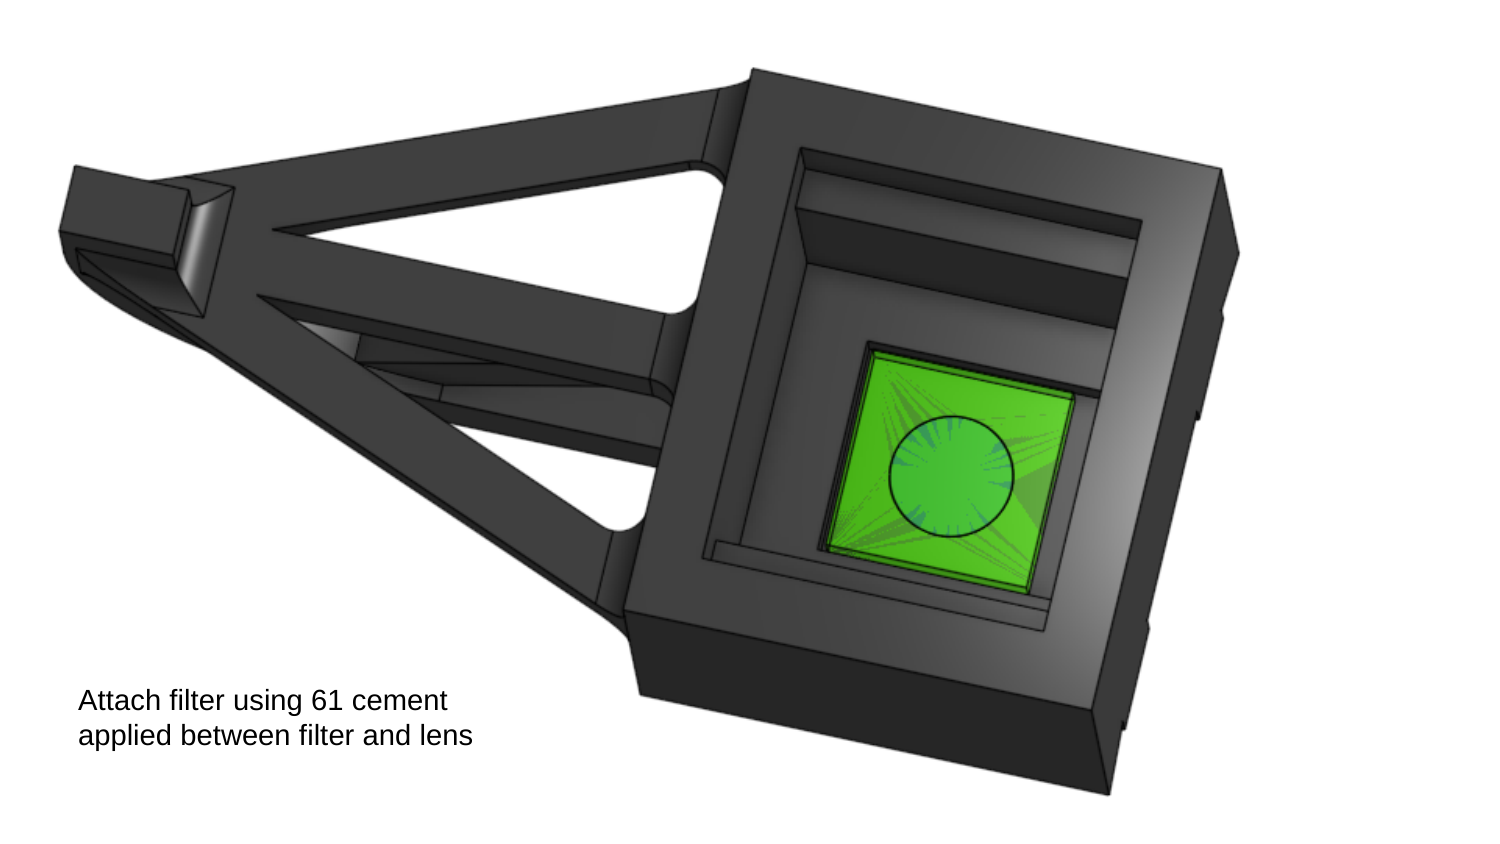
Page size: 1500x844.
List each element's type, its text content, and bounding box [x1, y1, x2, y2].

text_box Attach filter using 61 cement applied between filter and lens [63, 666, 552, 767]
picture [24, 24, 1271, 819]
